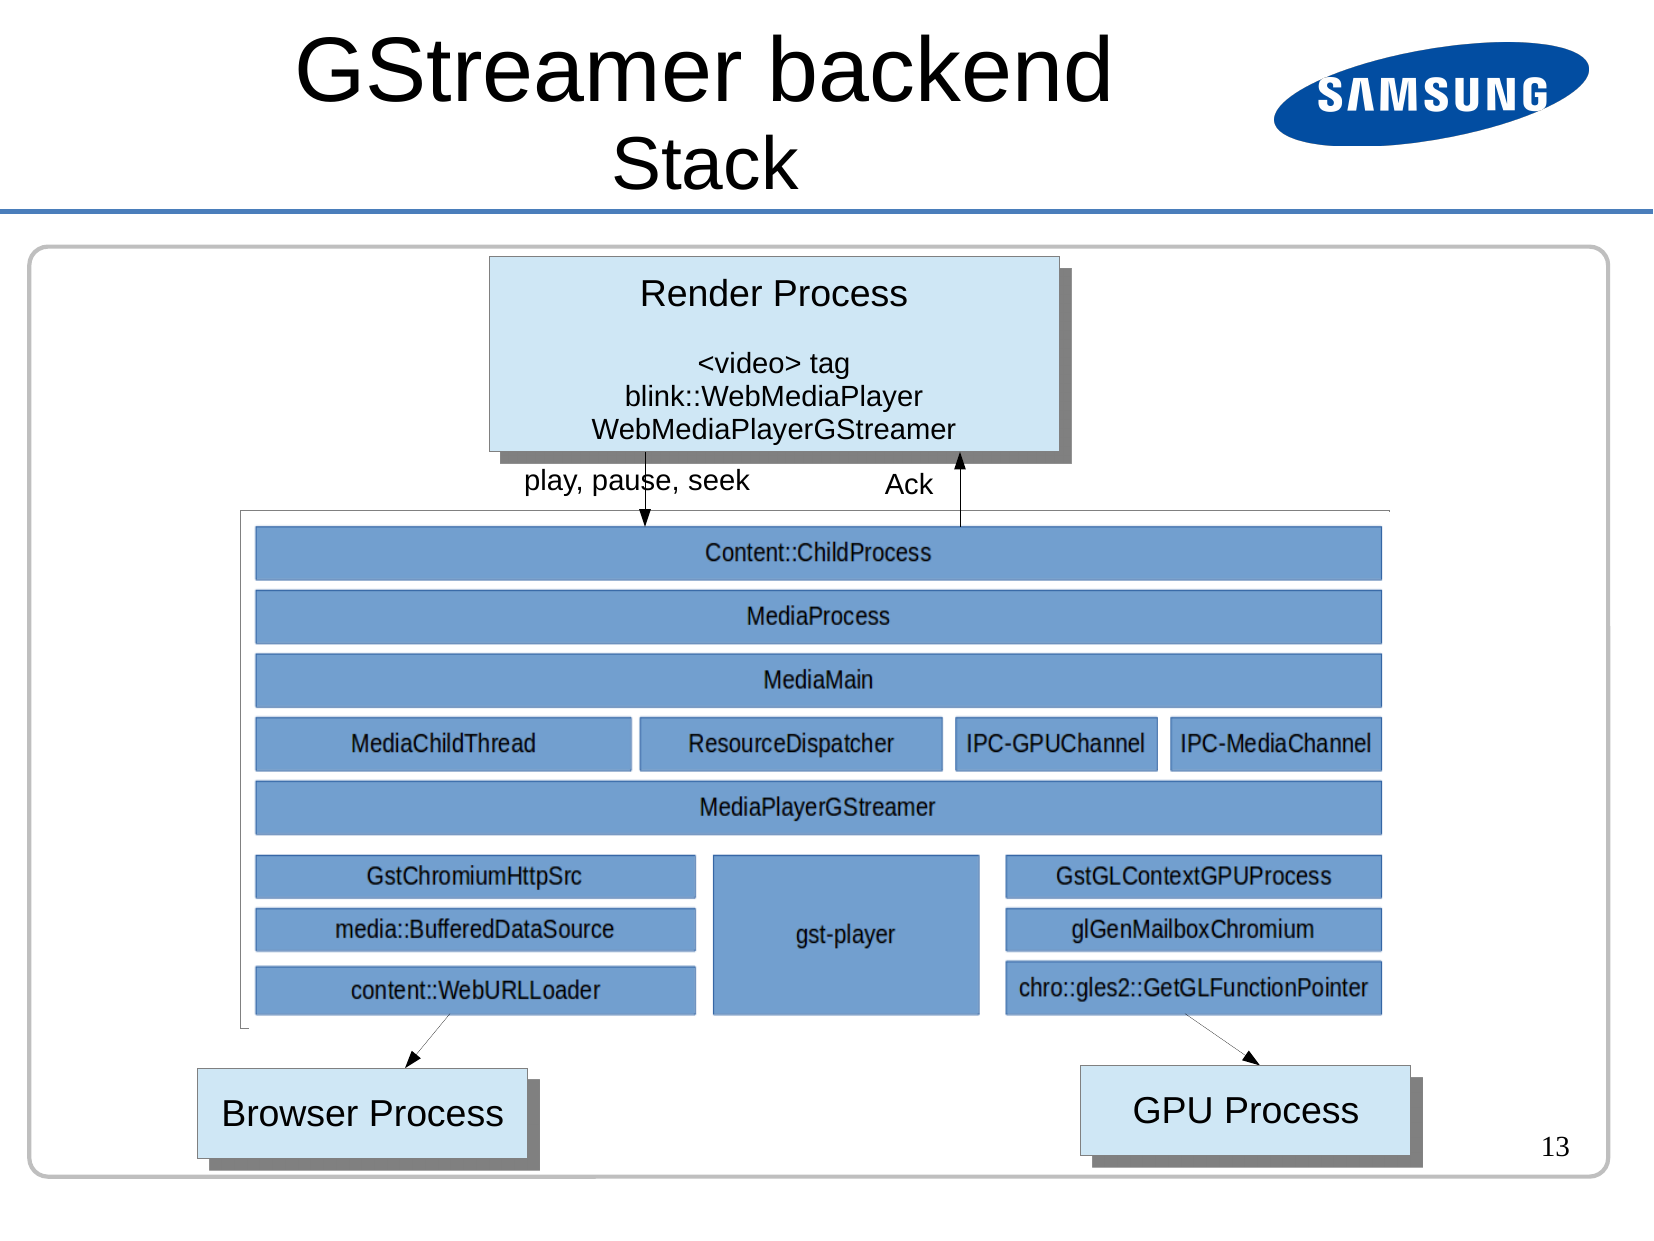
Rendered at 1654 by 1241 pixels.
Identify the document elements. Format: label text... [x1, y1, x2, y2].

text_box Browser Process [197, 1068, 528, 1159]
text_box play, pause, seek [438, 456, 766, 504]
text_box Render Process <video> tag blink::WebMediaPlayer WebMediaPlayerGStreamer [489, 256, 1060, 452]
picture [0, 0, 1654, 1241]
text_box GPU Process [1080, 1065, 1411, 1156]
title [119, 219, 1653, 640]
text_box Ack [870, 460, 1006, 509]
title [119, 249, 1606, 640]
text_box GStreamer backend Stack [270, 11, 1141, 209]
title [646, 452, 960, 512]
text_box [240, 640, 249, 1029]
